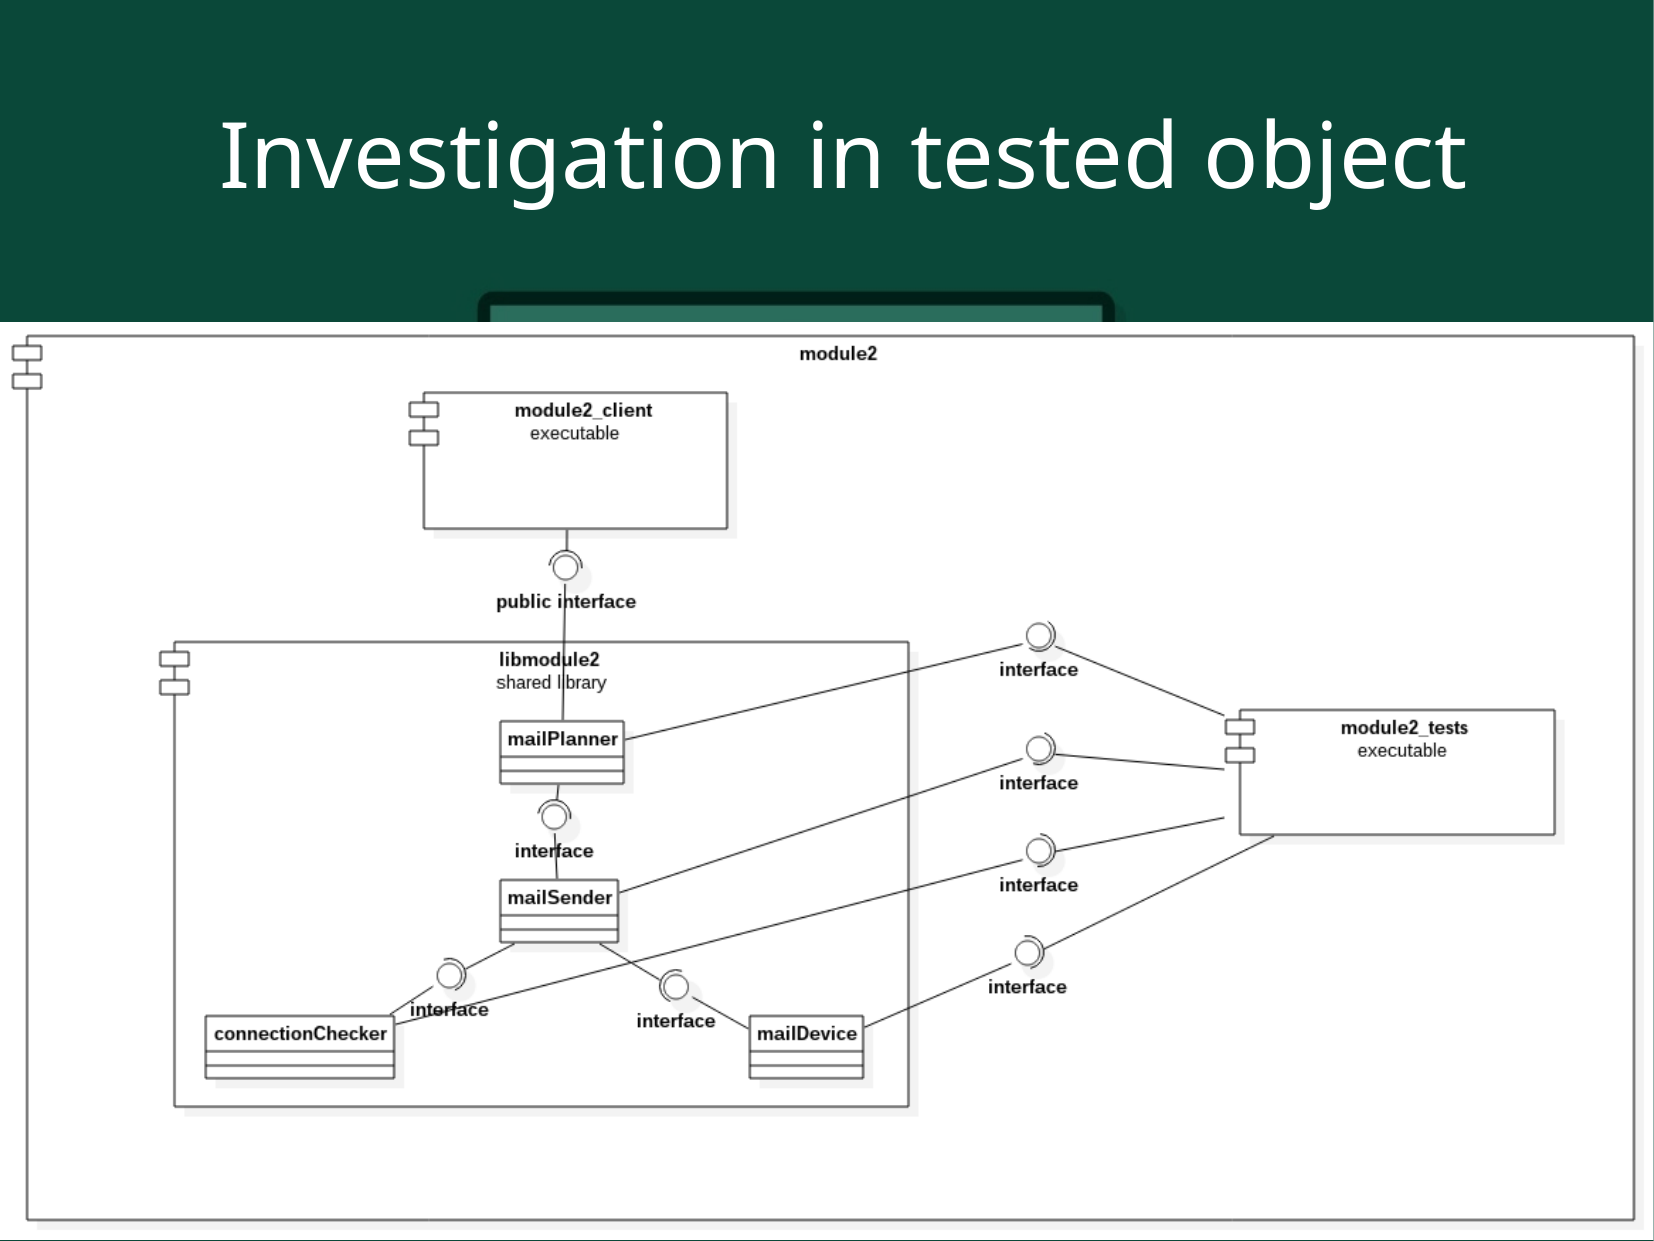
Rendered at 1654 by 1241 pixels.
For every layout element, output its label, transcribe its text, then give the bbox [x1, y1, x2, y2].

title Investigation in tested object [82, 49, 1571, 257]
picture [0, 0, 1654, 1241]
